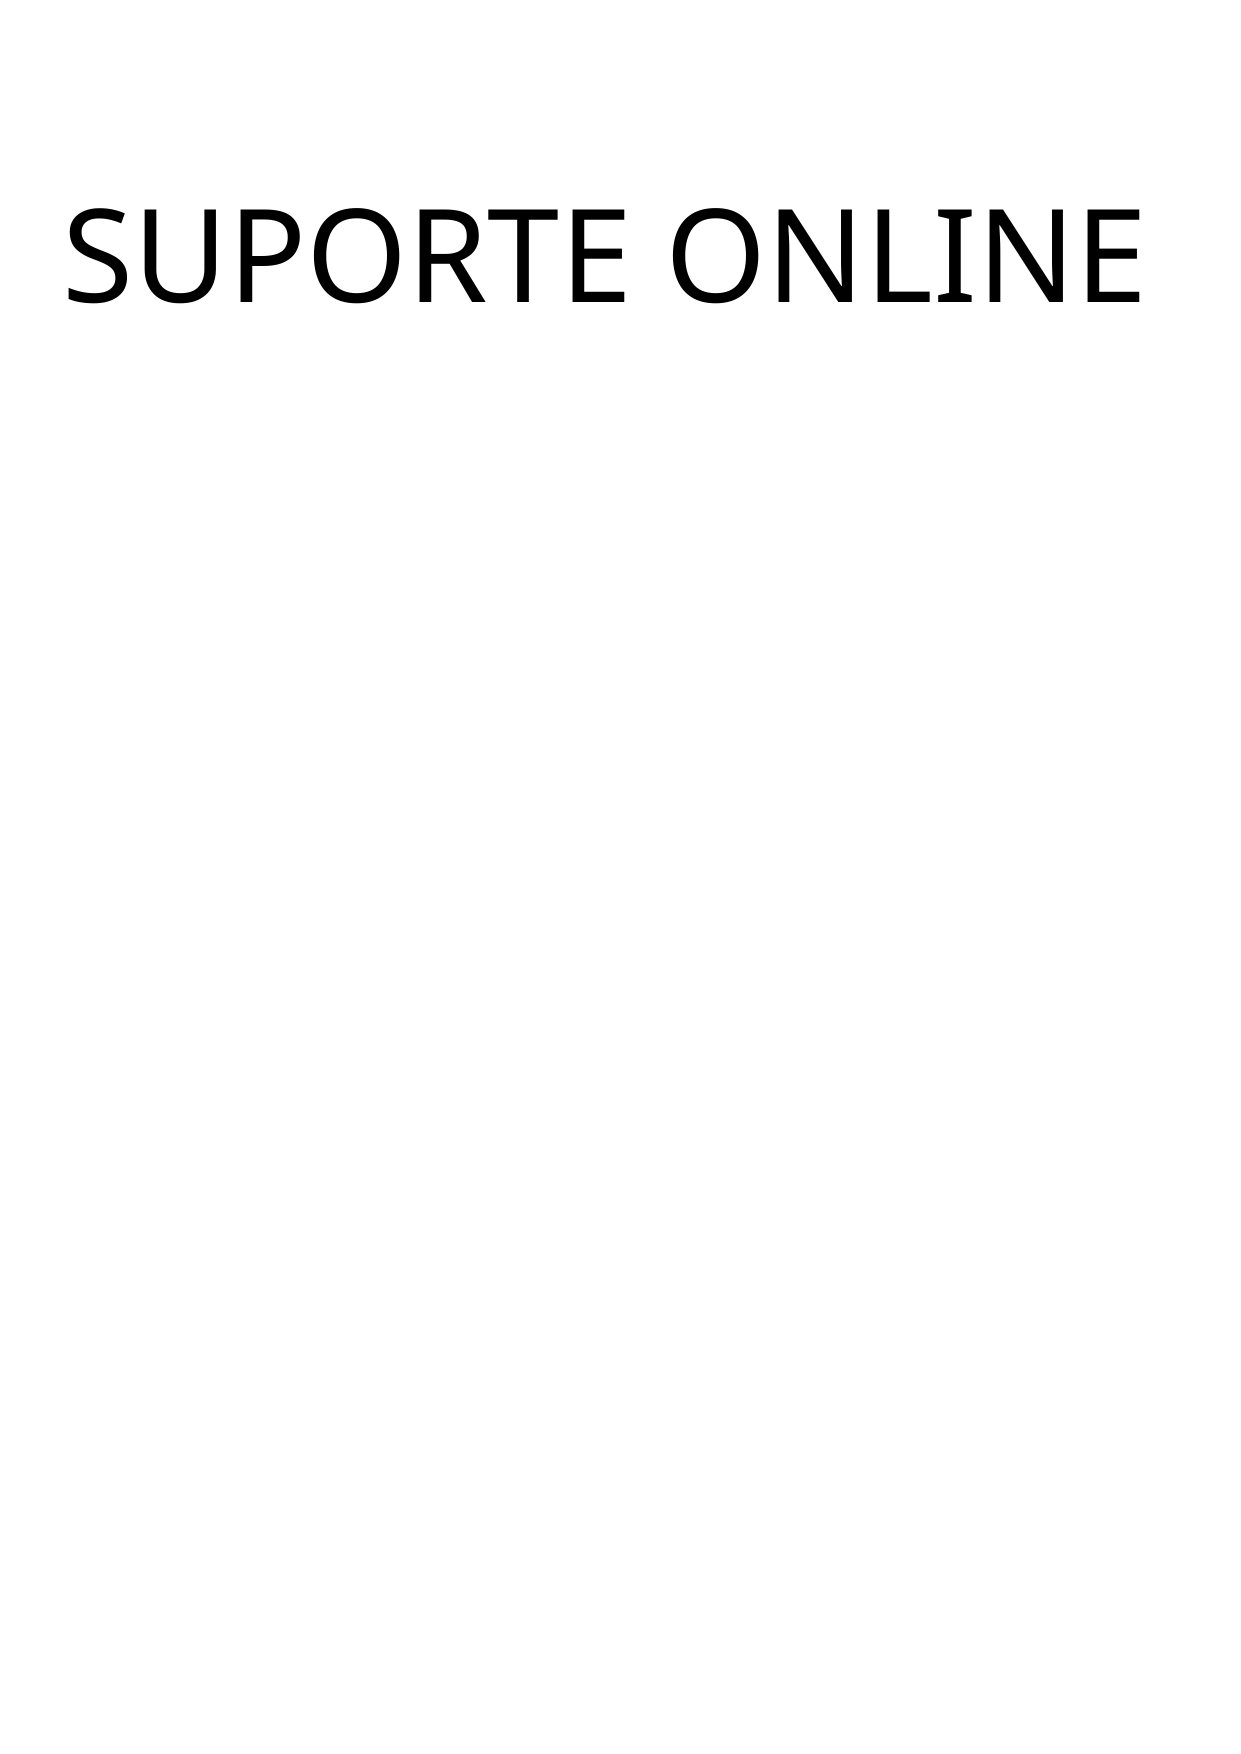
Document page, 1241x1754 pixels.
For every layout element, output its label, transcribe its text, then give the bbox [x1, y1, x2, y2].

title SUPORTE ONLINE [47, 106, 1164, 400]
